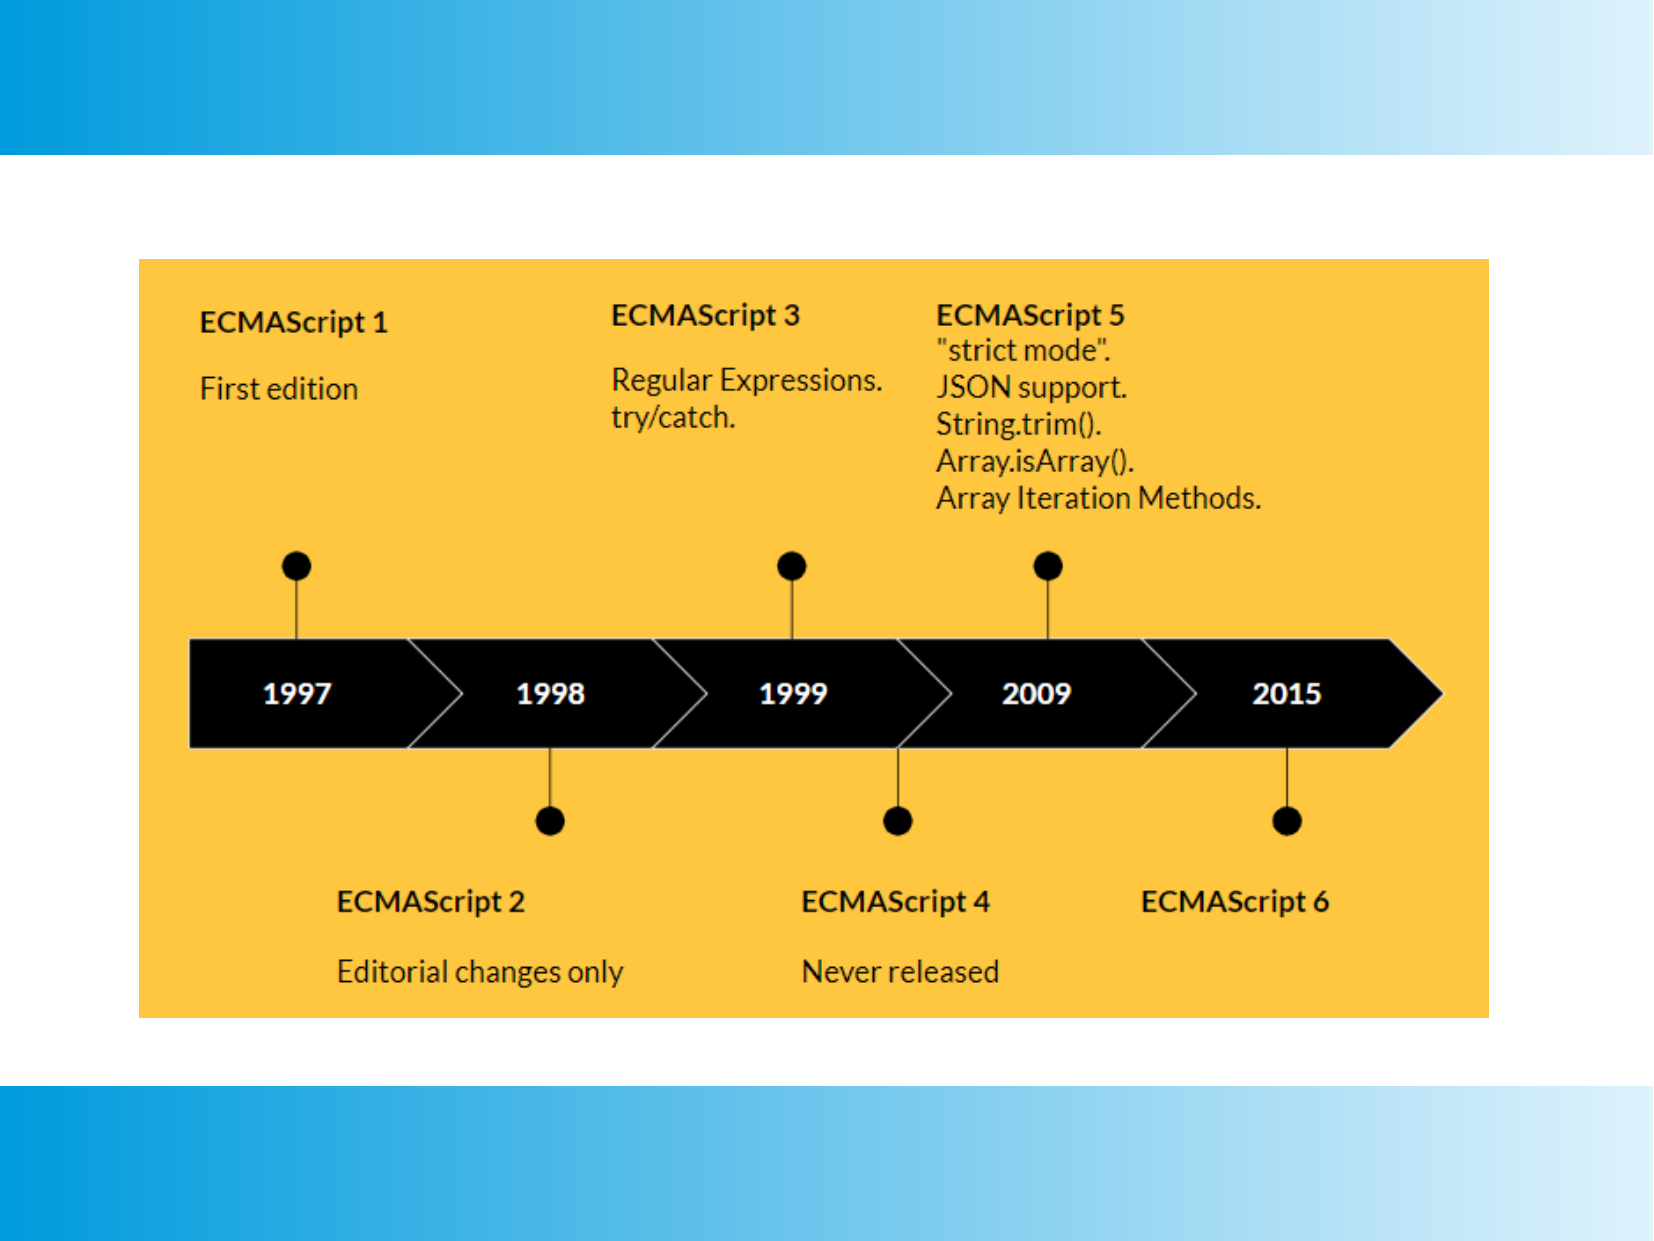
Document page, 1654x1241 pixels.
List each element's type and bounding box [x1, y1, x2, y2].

picture [139, 259, 1489, 1018]
